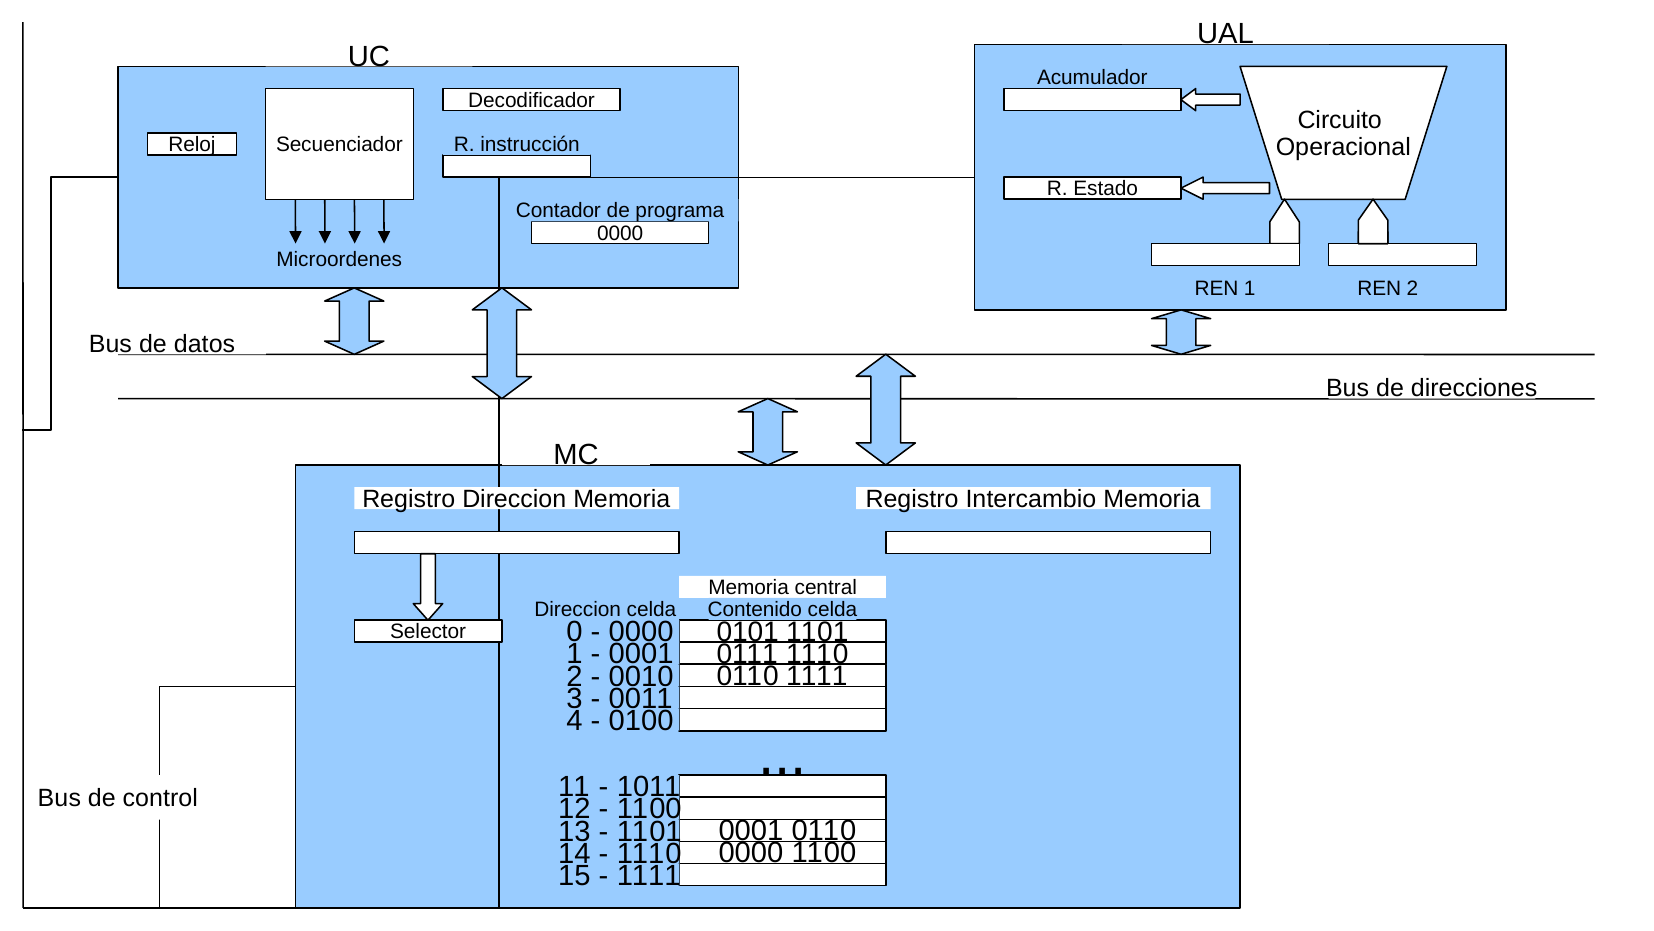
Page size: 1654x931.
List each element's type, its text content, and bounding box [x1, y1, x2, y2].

text_box 0110 1111 [680, 664, 886, 686]
text_box Contenido celda [708, 597, 857, 620]
text_box 11 - 1011 [560, 775, 680, 797]
text_box 12 - 1100 [560, 797, 680, 819]
text_box UAL [1122, 22, 1329, 45]
text_box Microordenes [265, 248, 414, 271]
text_box 0111 1110 [680, 643, 886, 664]
text_box 0001 0110 [680, 819, 886, 842]
text_box 0101 1101 [680, 620, 886, 643]
text_box 14 - 1110 [560, 841, 680, 863]
text_box Memoria central [679, 575, 886, 598]
text_box [118, 66, 739, 399]
text_box 4 - 0100 [560, 708, 680, 731]
text_box Registro Direccion Memoria [354, 487, 680, 510]
text_box 0000 [531, 222, 709, 244]
text_box MC [502, 442, 650, 466]
text_box Circuito Operacional [1240, 66, 1447, 200]
text_box [974, 44, 1507, 355]
text_box 13 - 1101 [560, 819, 680, 841]
text_box [295, 354, 1241, 909]
text_box Bus de datos [59, 332, 266, 355]
text_box Bus de control [29, 775, 207, 820]
text_box 0 - 0000 [560, 620, 680, 642]
text_box Contador de programa [502, 199, 739, 222]
text_box Selector [354, 620, 503, 643]
text_box 1 - 0001 [560, 642, 680, 664]
text_box Direccion celda [531, 597, 680, 620]
text_box Decodificador [442, 88, 621, 111]
text_box Reloj [147, 132, 237, 155]
text_box UC [265, 44, 473, 67]
text_box 2 - 0010 [560, 664, 680, 686]
text_box Bus de direcciones [1328, 376, 1536, 399]
text_box Acumulador [1003, 66, 1181, 88]
text_box R. instrucción [442, 132, 591, 155]
text_box 15 - 1111 [560, 863, 680, 886]
text_box Secuenciador [265, 88, 414, 200]
text_box 3 - 0011 [560, 686, 680, 708]
text_box Registro Intercambio Memoria [856, 487, 1211, 510]
text_box 0000 1100 [680, 842, 886, 863]
text_box R. Estado [1003, 177, 1181, 200]
